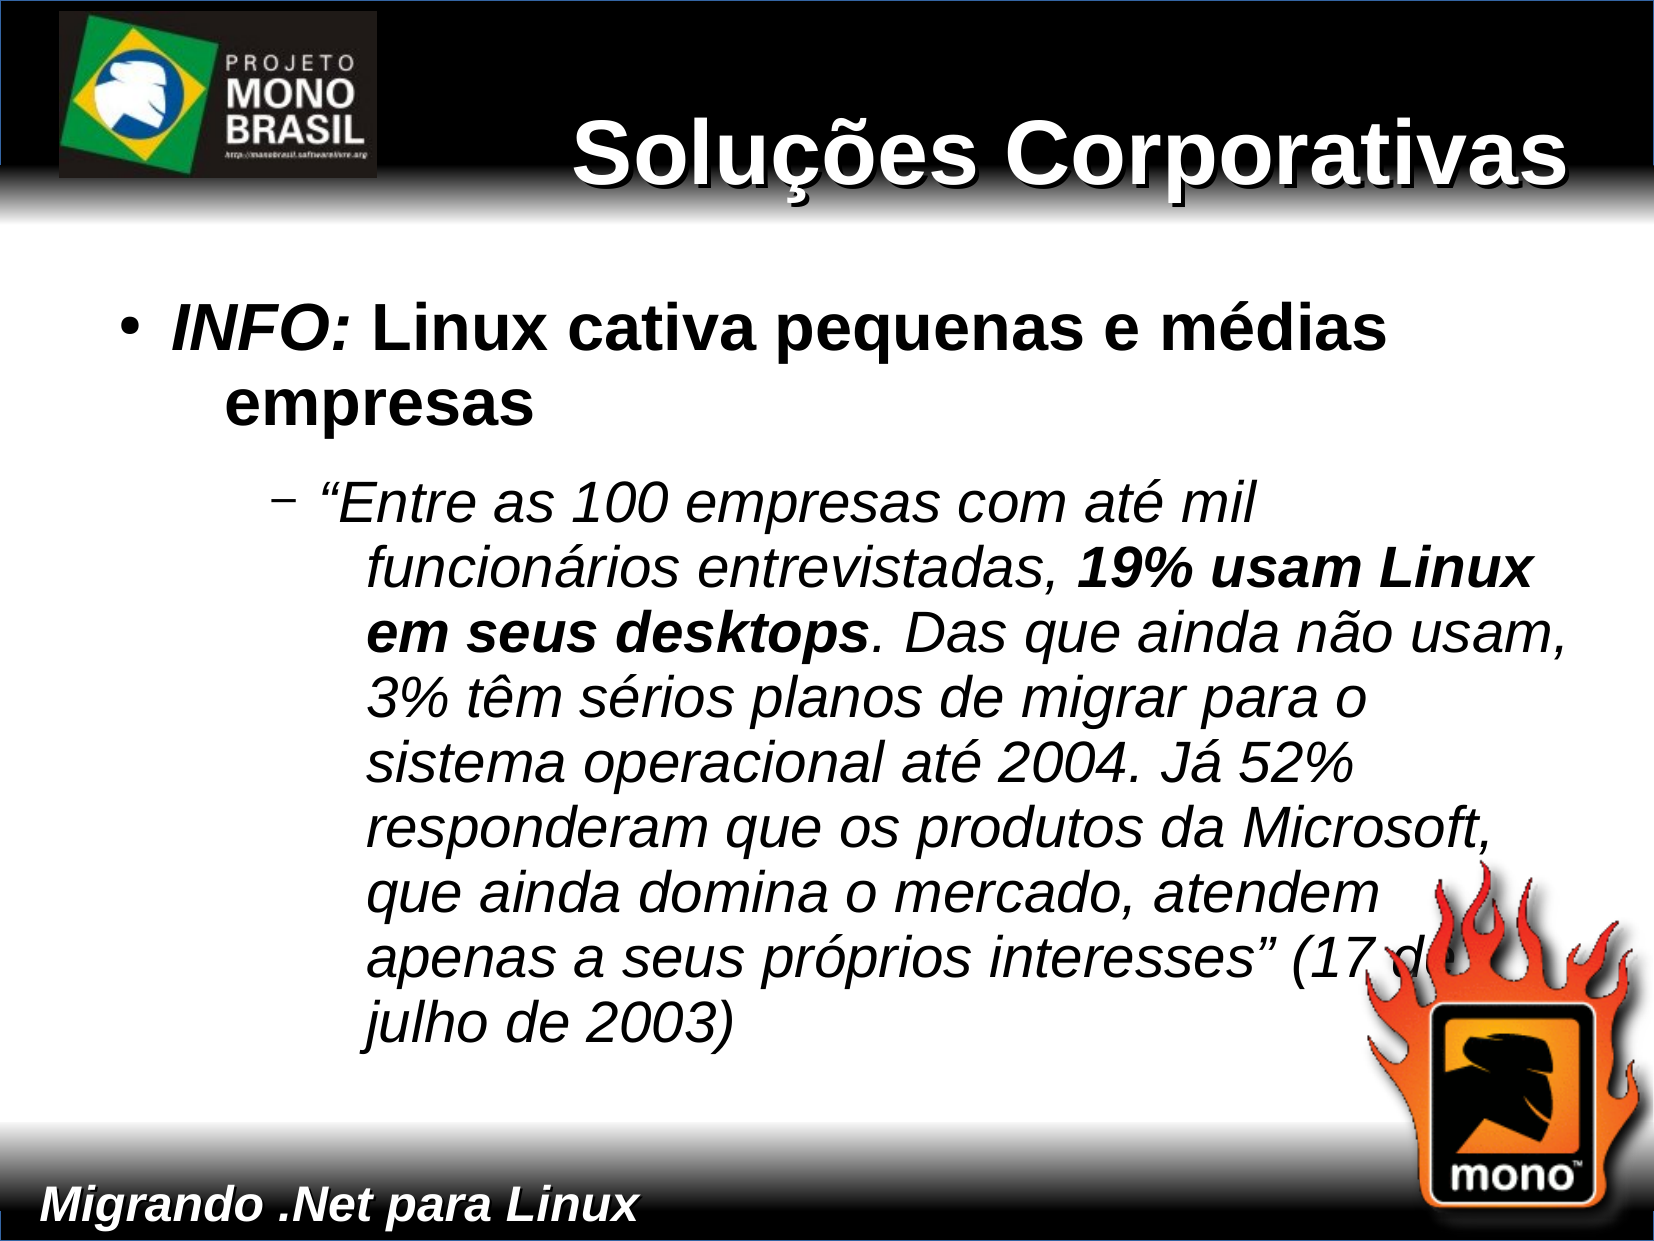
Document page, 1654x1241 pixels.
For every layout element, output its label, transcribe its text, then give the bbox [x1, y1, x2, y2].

title Soluções Corporativas [82, 49, 1571, 257]
picture [59, 11, 377, 178]
text_box Migrando .Net para Linux [24, 1169, 547, 1241]
list INFO: Linux cativa pequenas e médias empresas “Entre as 100 empresas com até mil funcionários entrevistadas, 19% usam Linux em seus desktops. Das que ainda não usam, 3% têm sérios planos de migrar para o sistema operacional até 2004. Já 52% responderam que os produtos da Microsoft, que ainda domina o mercado, atendem apenas a seus próprios interesses” (17 de julho de 2003) [82, 290, 1571, 1109]
picture [1302, 805, 1654, 1241]
